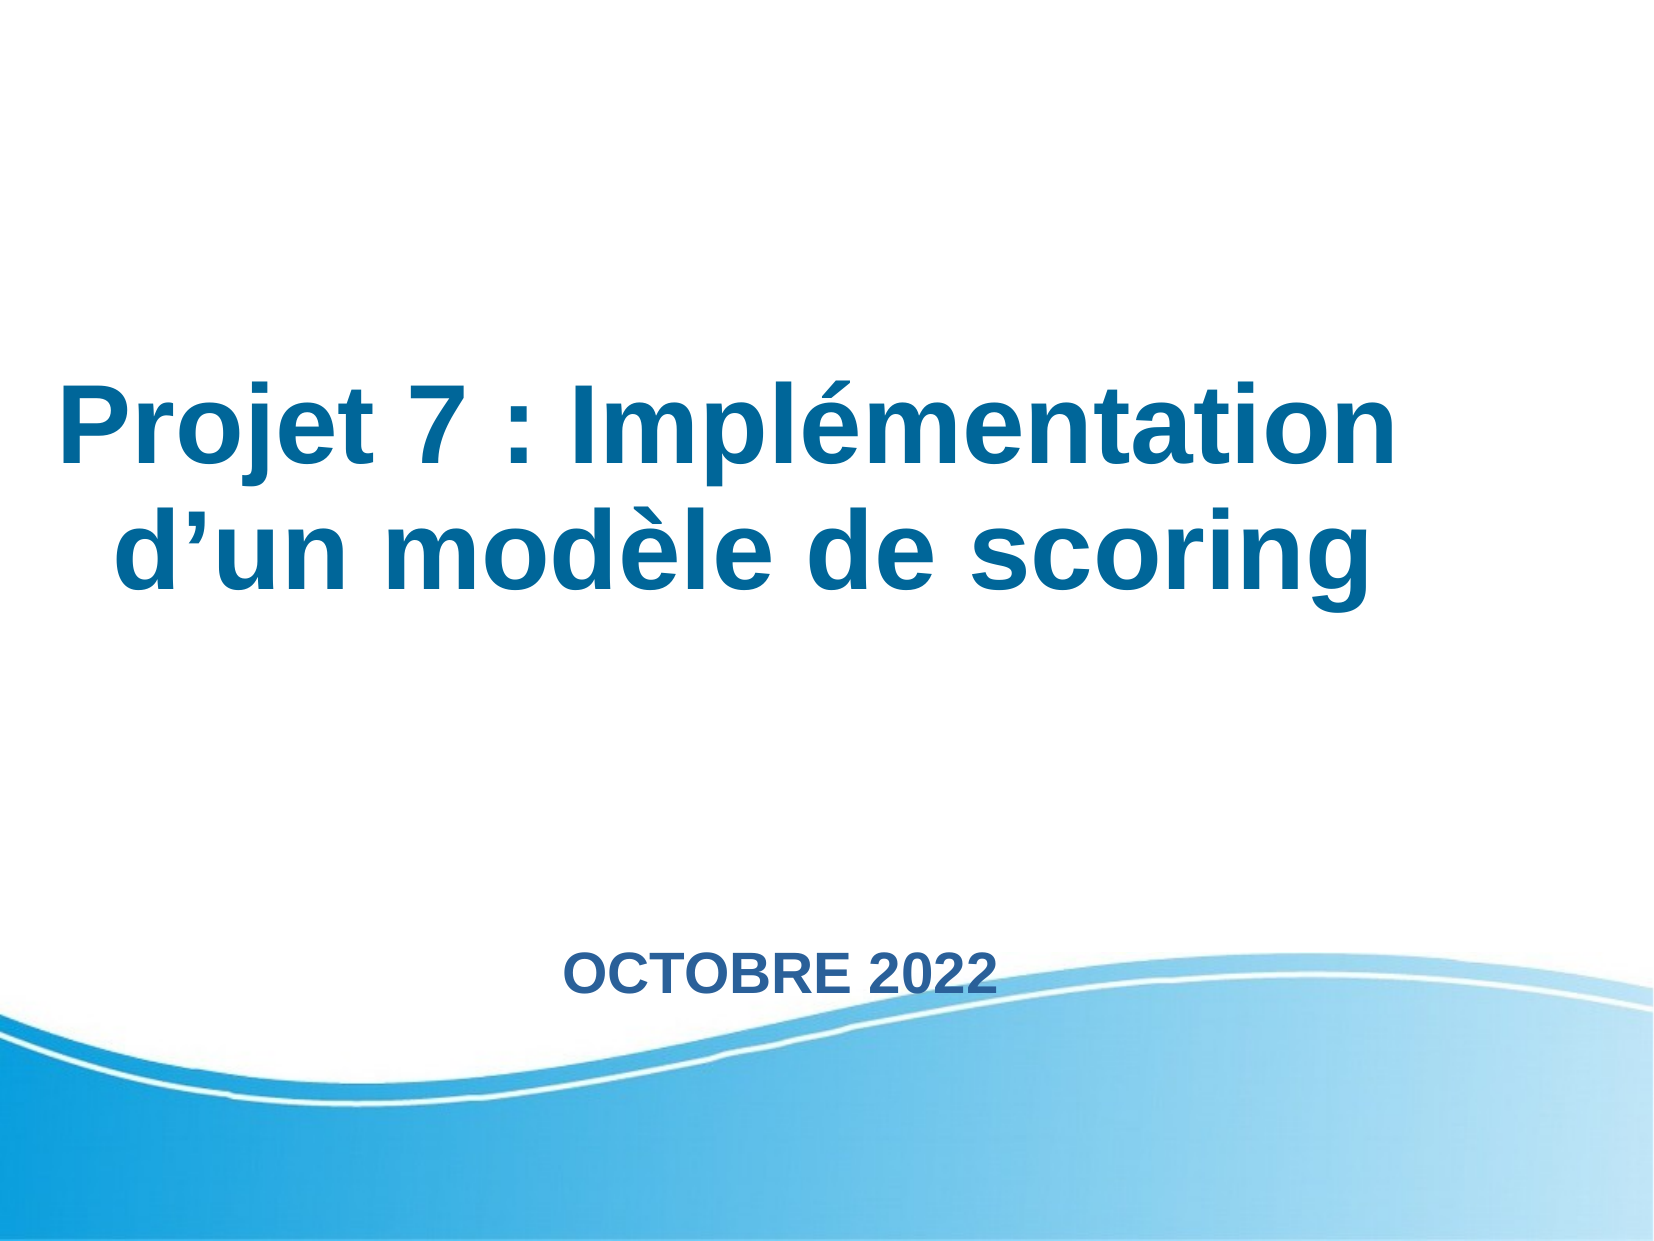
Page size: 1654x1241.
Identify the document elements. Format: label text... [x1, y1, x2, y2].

title Projet 7 : Implémentation d’un modèle de scoring [0, 362, 1489, 614]
picture [0, 952, 1654, 1241]
text_box OCTOBRE 2022 [248, 933, 1312, 1013]
